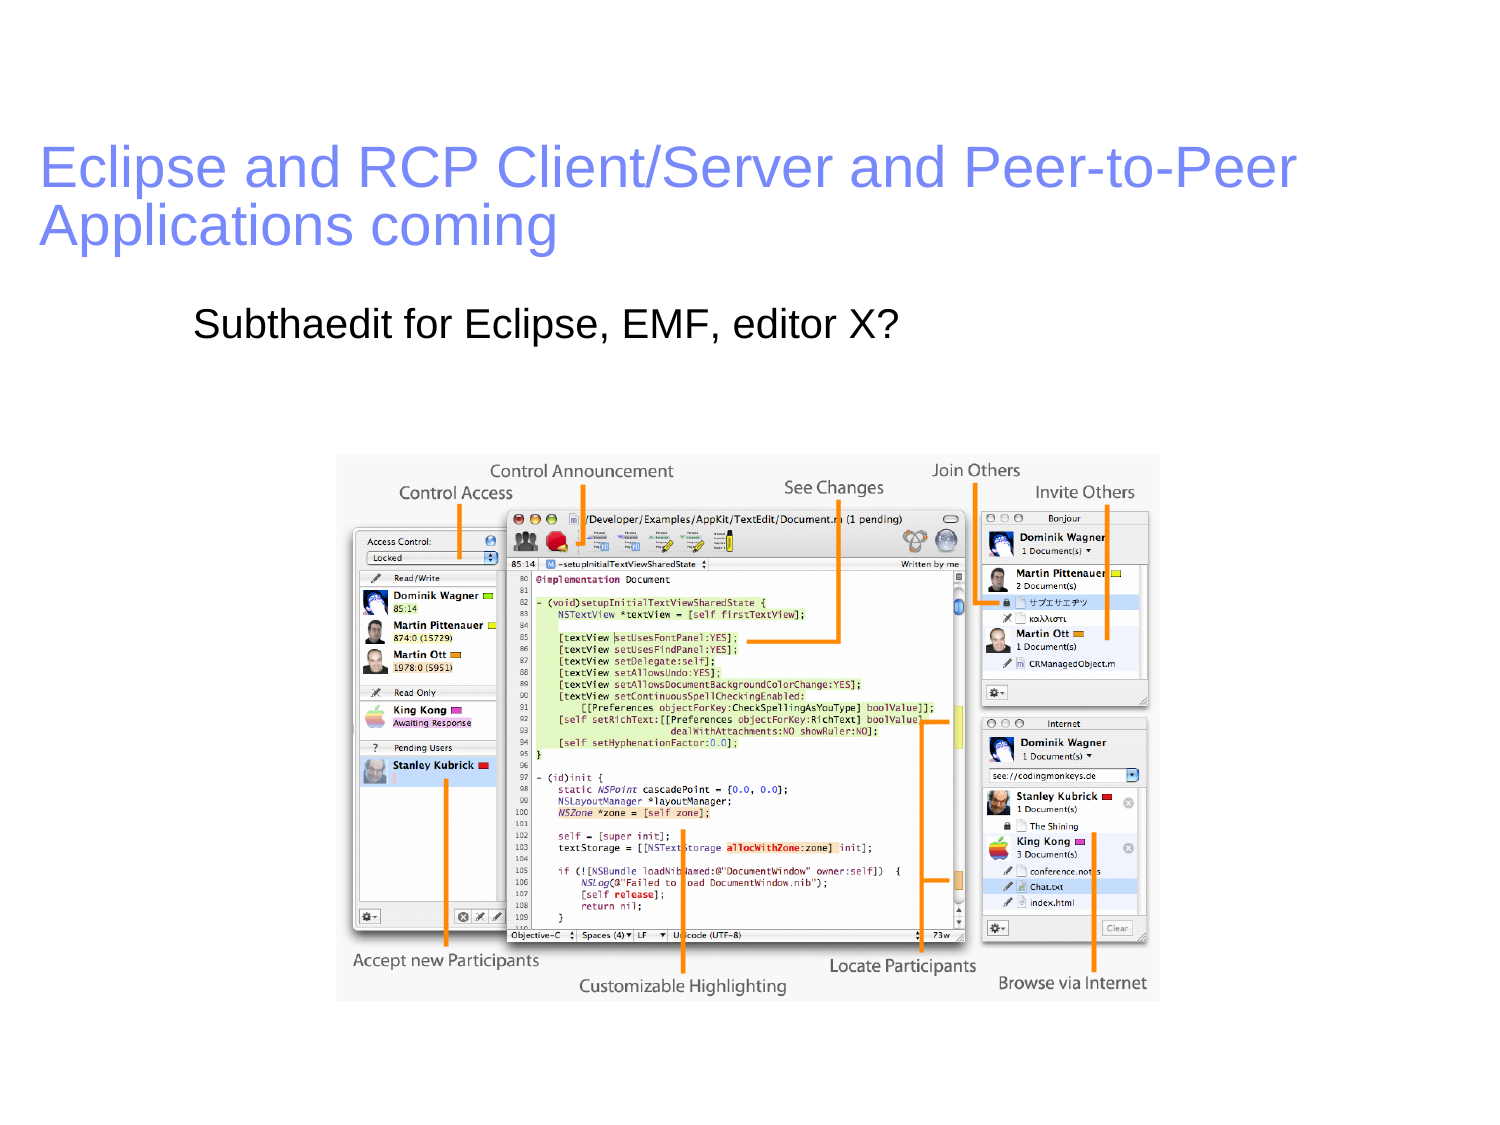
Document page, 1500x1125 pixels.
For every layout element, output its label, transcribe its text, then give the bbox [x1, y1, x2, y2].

title Eclipse and RCP Client/Server and Peer-to-Peer Applications coming [25, 132, 1415, 272]
text_box Subthaedit for Eclipse, EMF, editor X? [178, 293, 1417, 546]
picture [336, 455, 1160, 1001]
